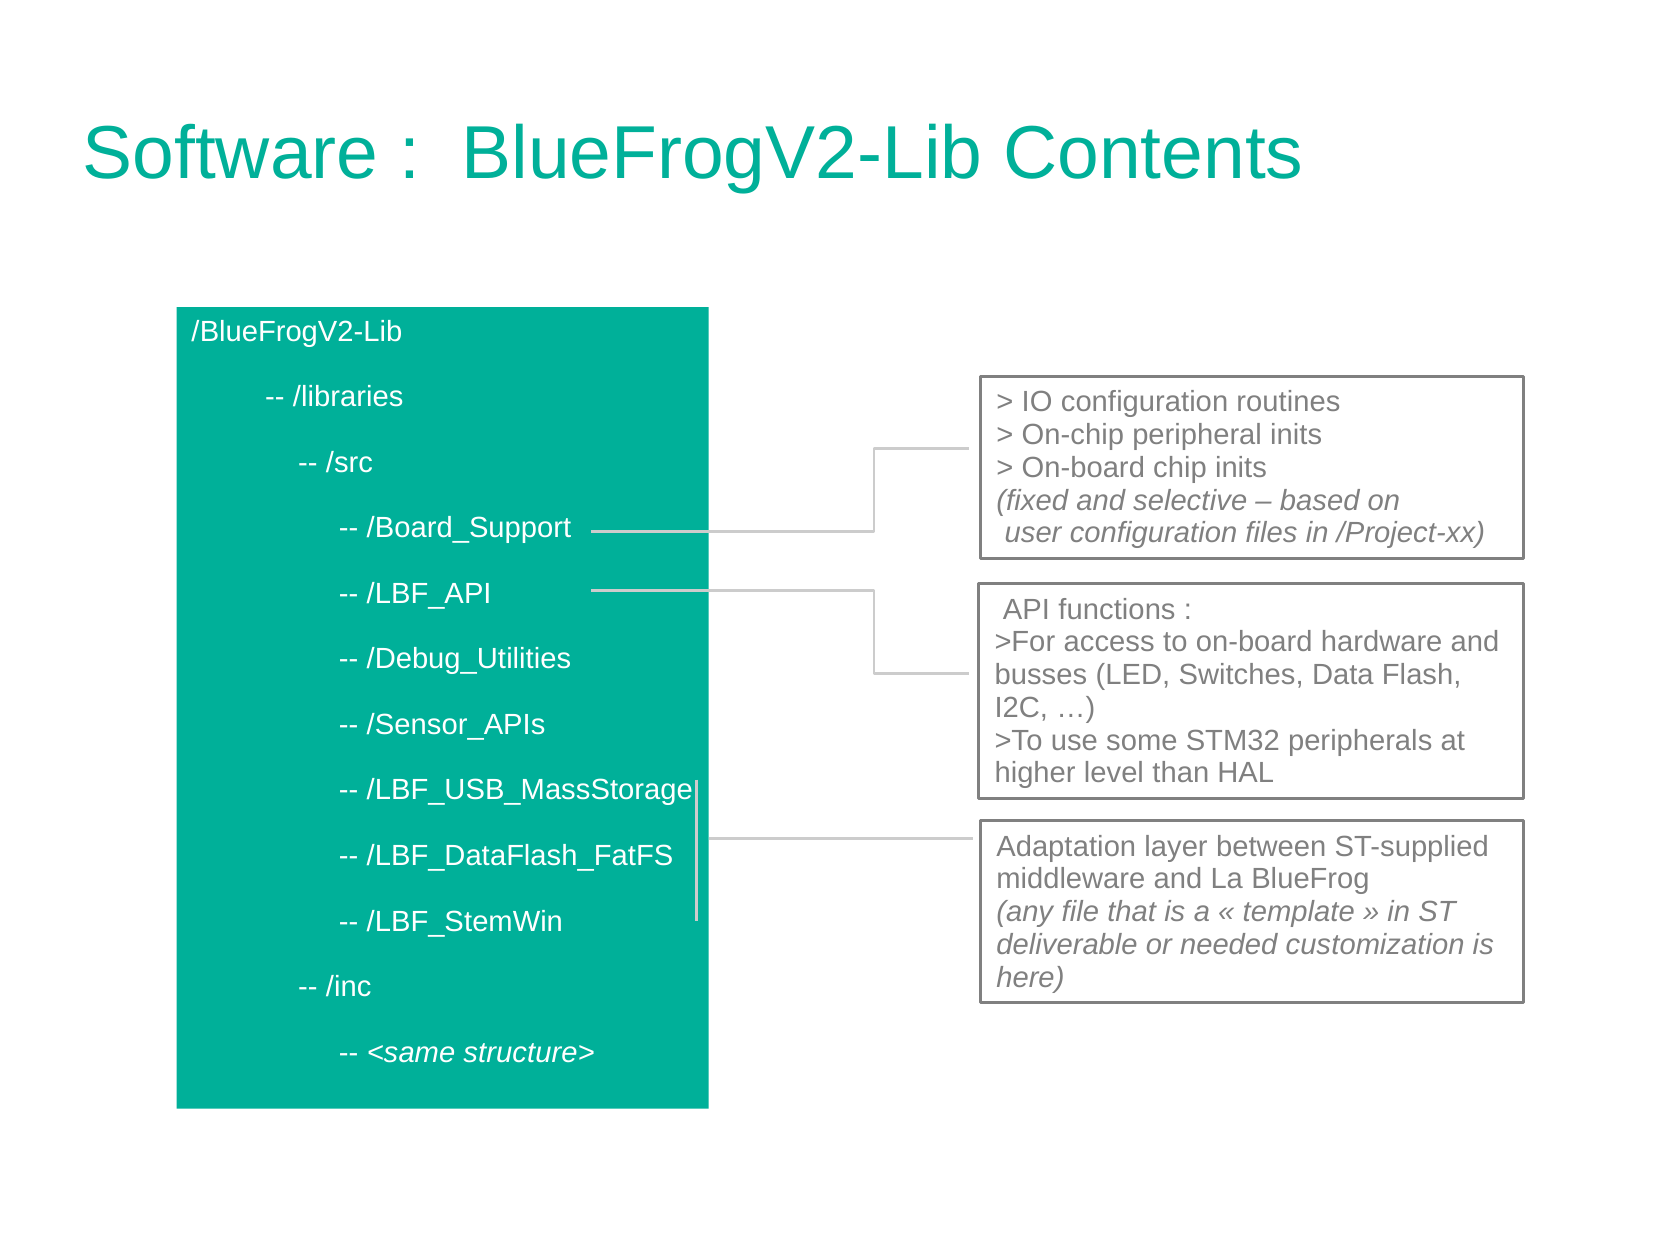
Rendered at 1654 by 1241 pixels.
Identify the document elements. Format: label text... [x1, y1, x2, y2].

text_box > IO configuration routines > On-chip peripheral inits > On-board chip inits (fixed and selective – based on user configuration files in /Project-xx) [980, 376, 1524, 559]
text_box Adaptation layer between ST-supplied middleware and La BlueFrog (any file that is a « template » in ST deliverable or needed customization is here) [980, 820, 1524, 1003]
title Software : BlueFrogV2-Lib Contents [82, 49, 1571, 257]
text_box API functions : >For access to on-board hardware and busses (LED, Switches, Data Flash, I2C, …) >To use some STM32 peripherals at higher level than HAL [978, 583, 1524, 799]
text_box /BlueFrogV2-Lib -- /libraries -- /src -- /Board_Support -- /LBF_API -- /Debug_Utilities -- /Sensor_APIs -- /LBF_USB_MassStorage -- /LBF_DataFlash_FatFS -- /LBF_StemWin -- /inc -- <same structure> [176, 307, 709, 1109]
